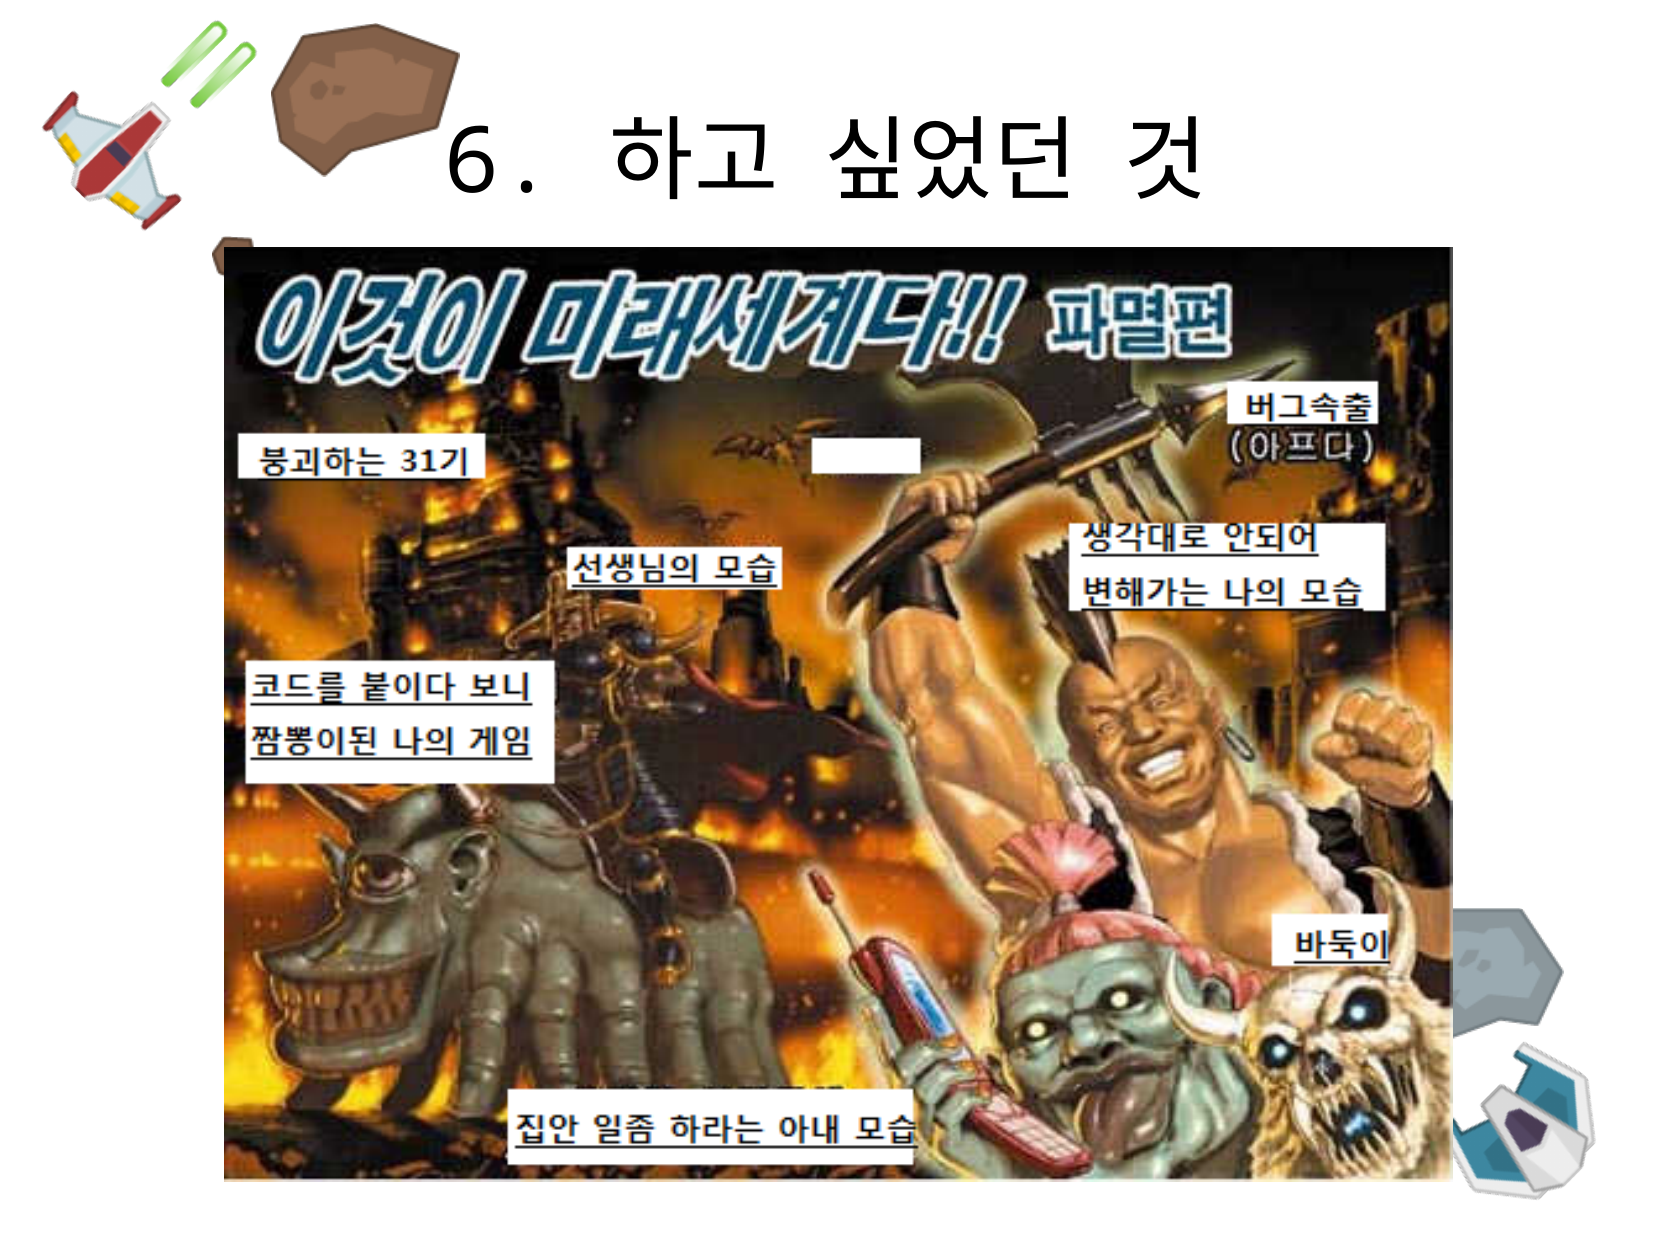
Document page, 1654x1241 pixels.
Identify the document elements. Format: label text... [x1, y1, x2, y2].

picture [24, 55, 217, 249]
picture [185, 38, 260, 113]
title 6. 하고 싶었던 것 [82, 49, 1571, 257]
picture [271, 23, 460, 177]
picture [156, 17, 231, 92]
picture [212, 236, 1630, 1235]
